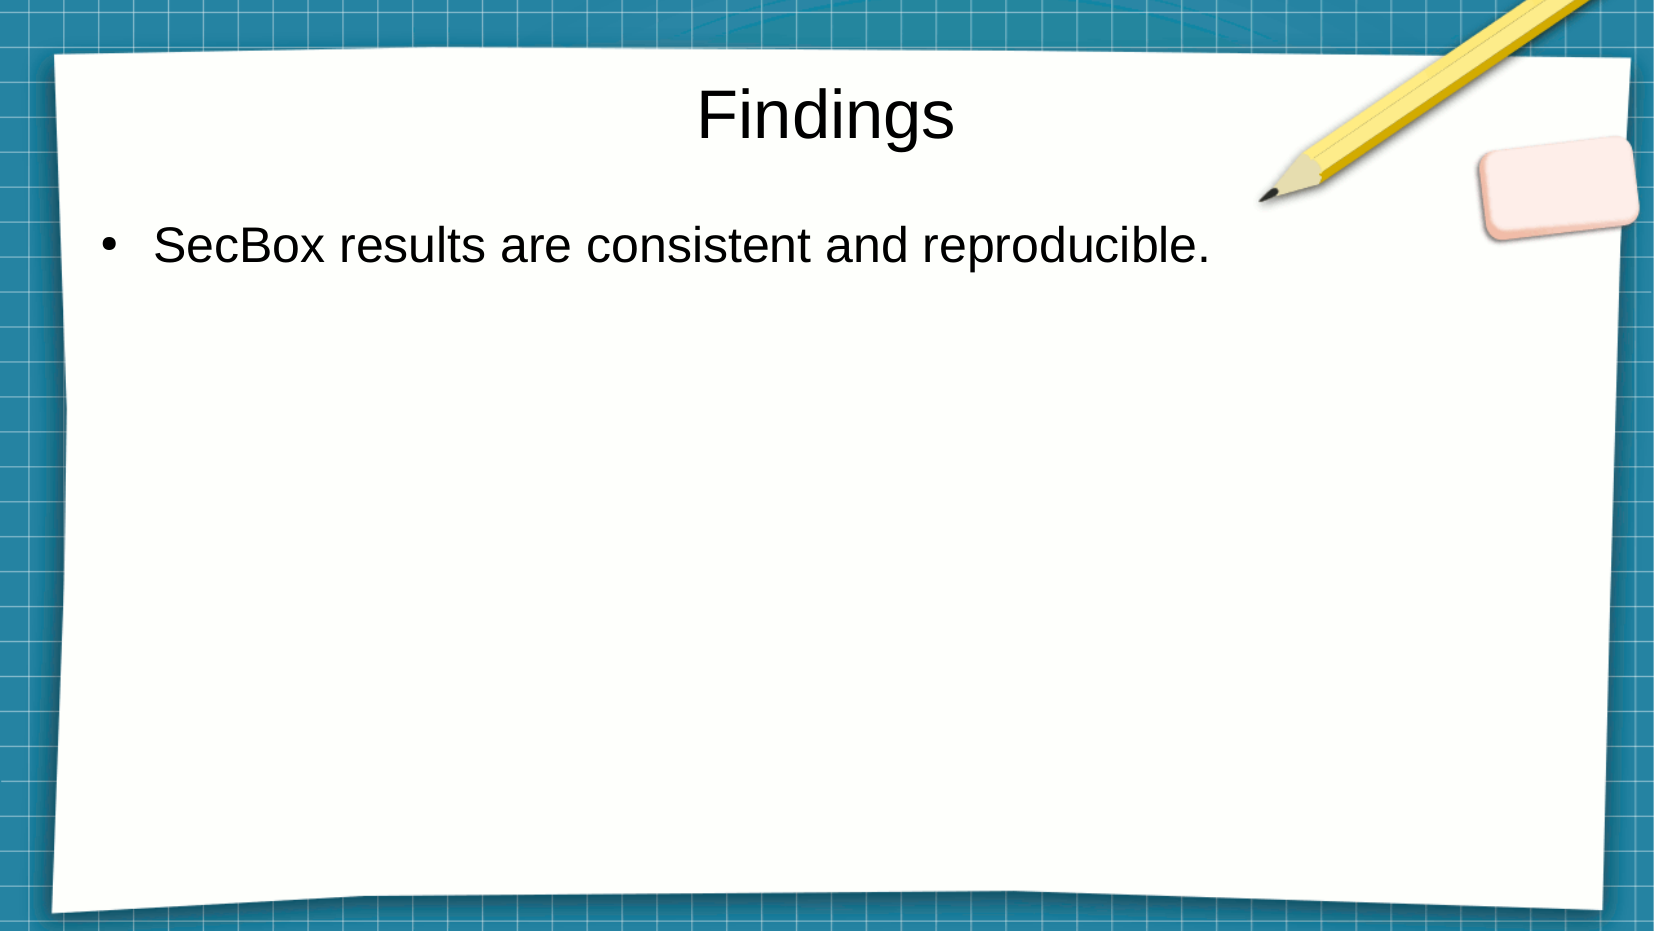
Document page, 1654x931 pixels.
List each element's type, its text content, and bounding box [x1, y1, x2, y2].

list SecBox results are consistent and reproducible. [82, 217, 1571, 758]
picture [0, 0, 1654, 931]
title Findings [82, 37, 1571, 193]
